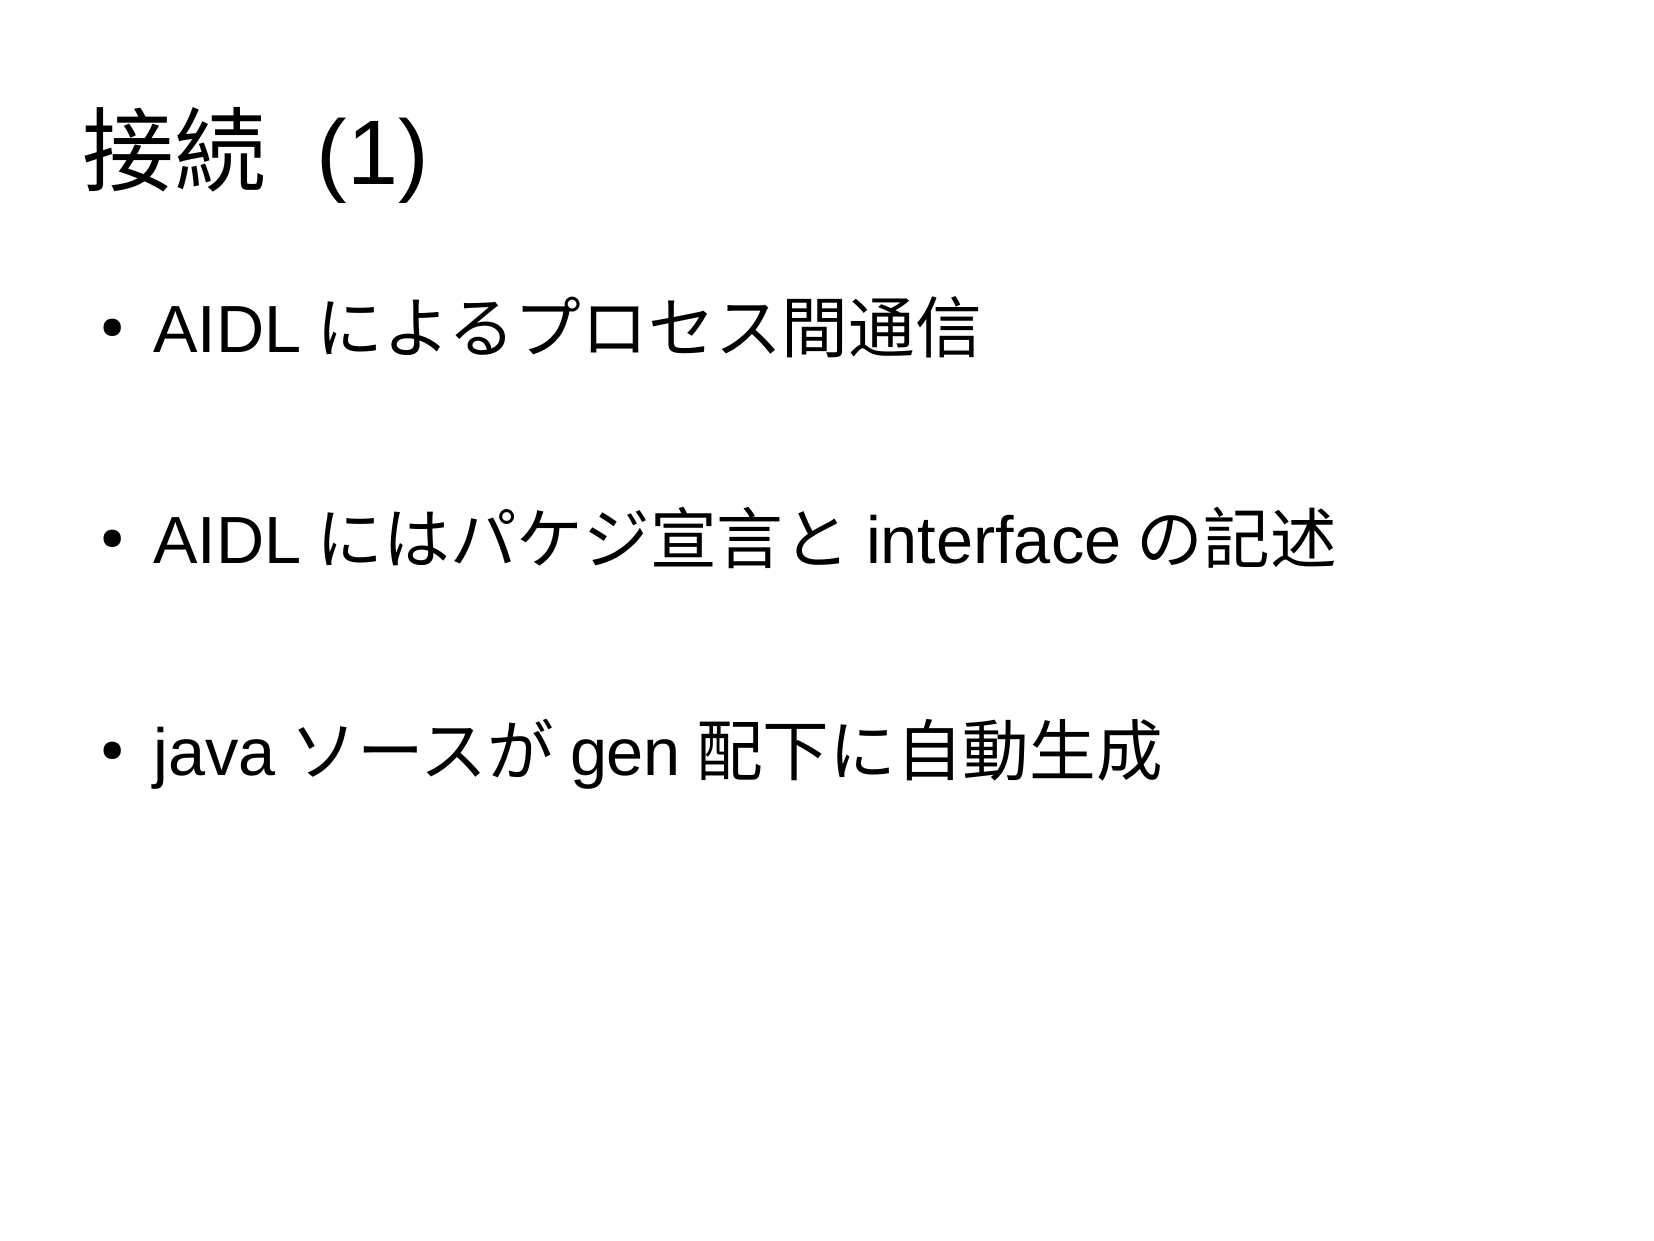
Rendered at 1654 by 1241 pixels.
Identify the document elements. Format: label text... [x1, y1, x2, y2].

title 接続 (1) [82, 56, 1571, 250]
list AIDLによるプロセス間通信 AIDLにはパケジ宣言とinterfaceの記述 javaソースがgen配下に自動生成 [82, 290, 1571, 1109]
